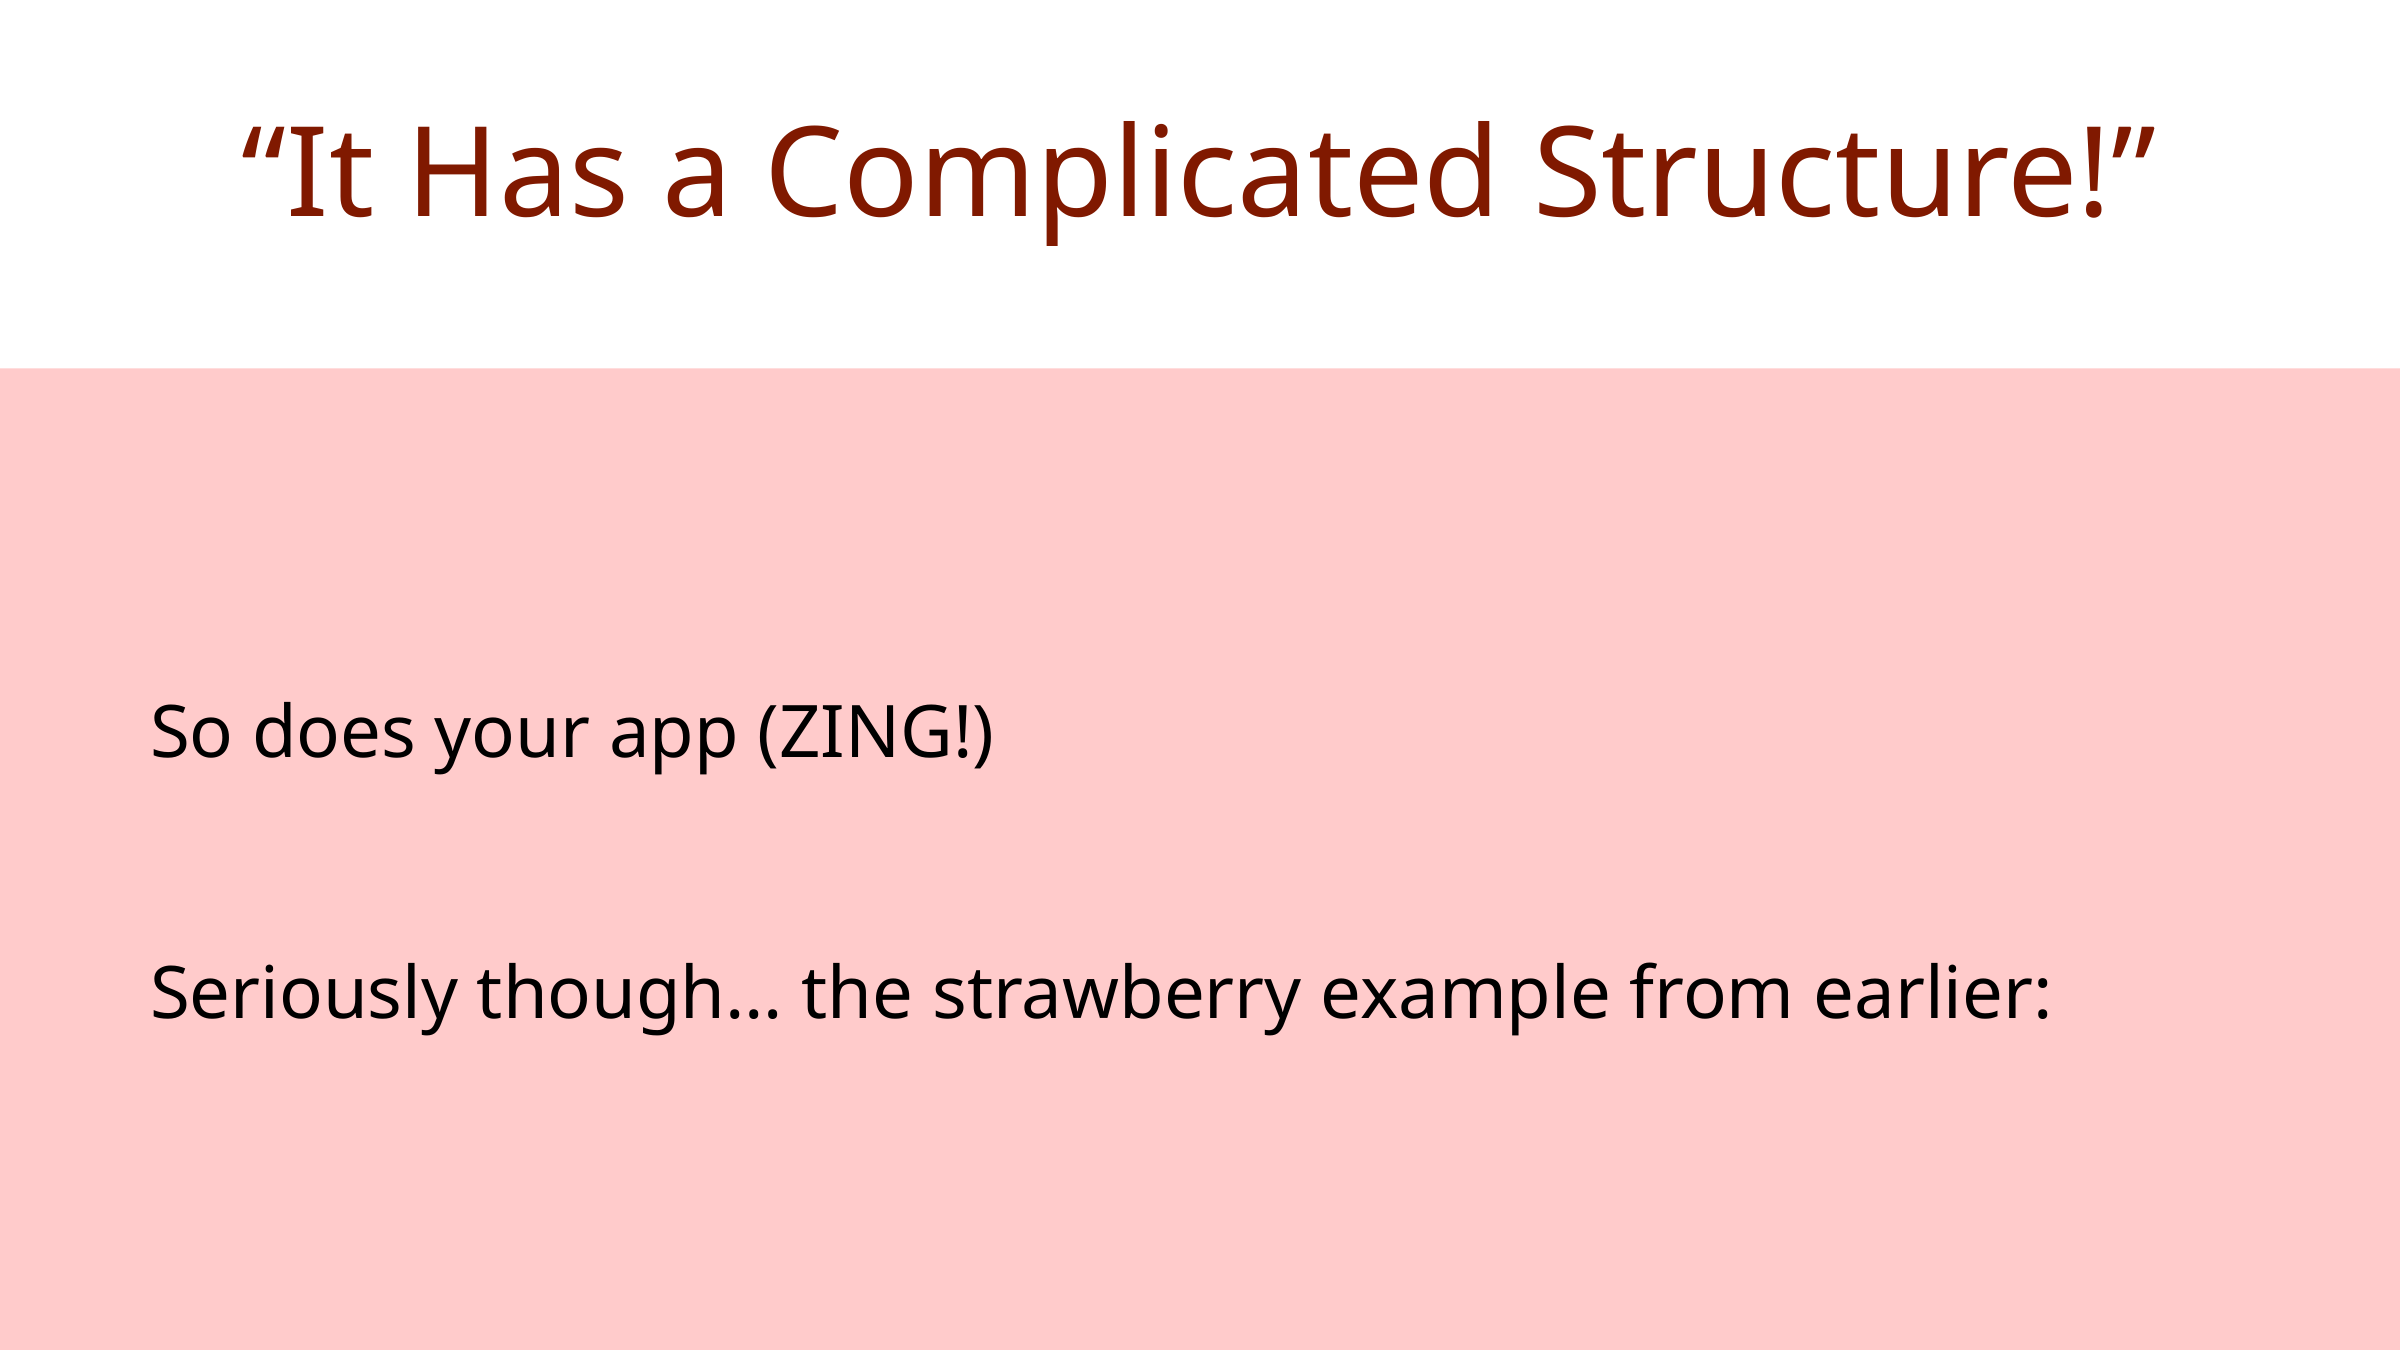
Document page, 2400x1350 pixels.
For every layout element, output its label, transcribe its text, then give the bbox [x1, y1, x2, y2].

text_box So does your app (ZING!) Seriously though… the strawberry example from earlier: [0, 368, 2400, 1350]
text_box “It Has a Complicated Structure!” [120, 53, 2280, 280]
